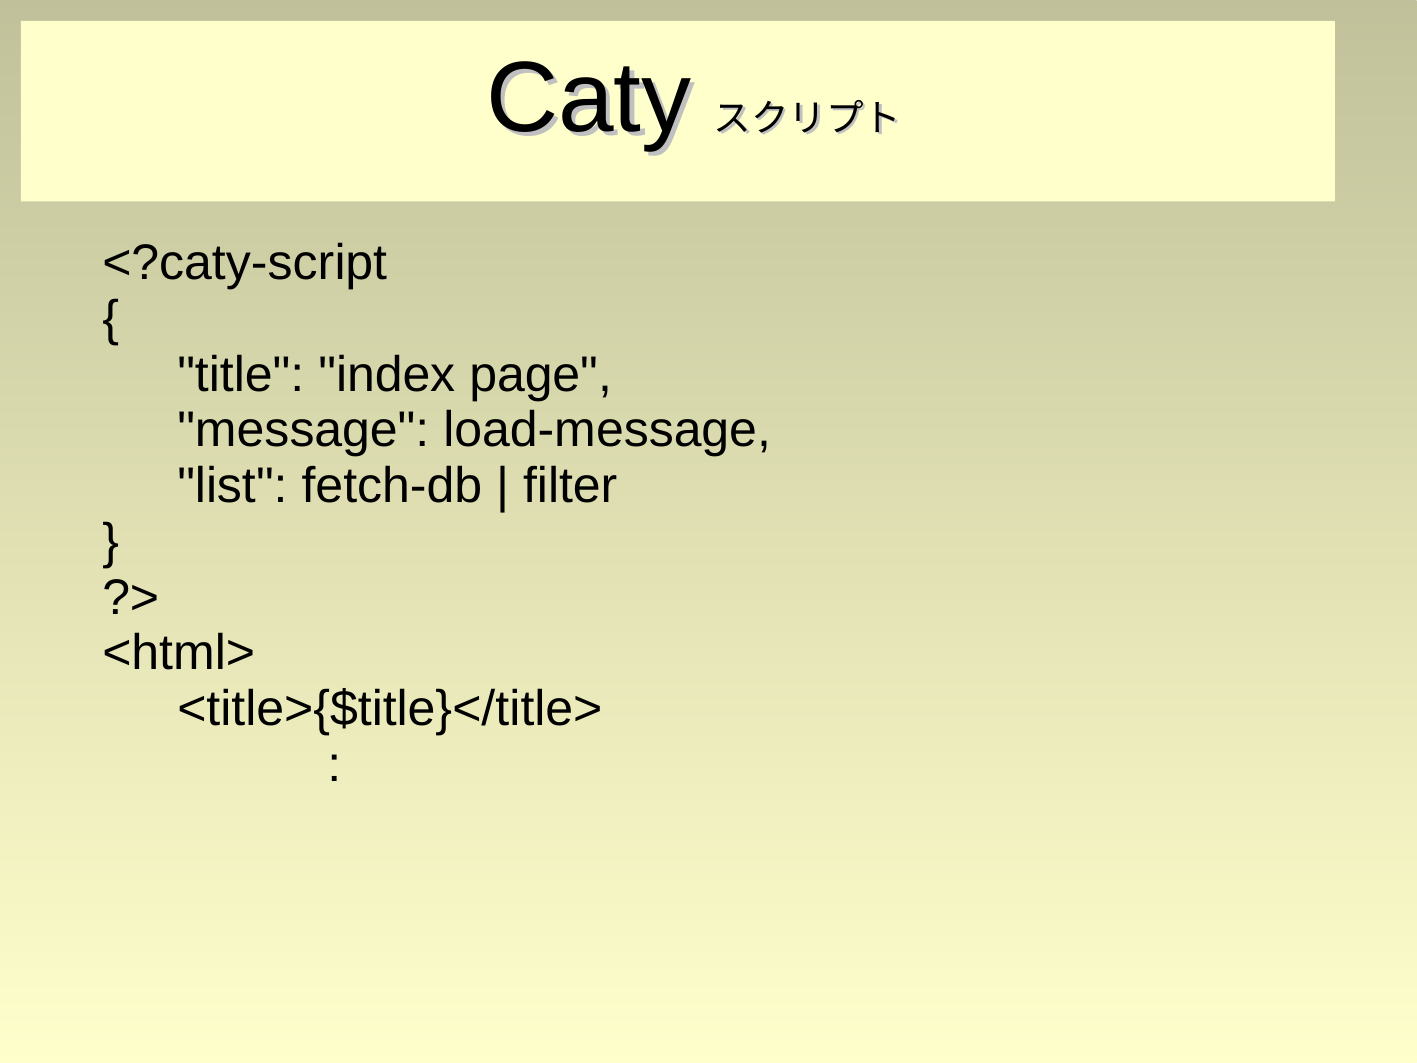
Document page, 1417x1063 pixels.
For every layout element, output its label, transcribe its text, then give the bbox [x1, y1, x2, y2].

text_box [20, 20, 1335, 202]
text_box Catyスクリプト [22, 33, 1365, 180]
text_box <?caty-script { "title": "index page", "message": load-message, "list": fetch-db | filter } ?> <html> <title>{$title}</title> : [87, 227, 1292, 1025]
